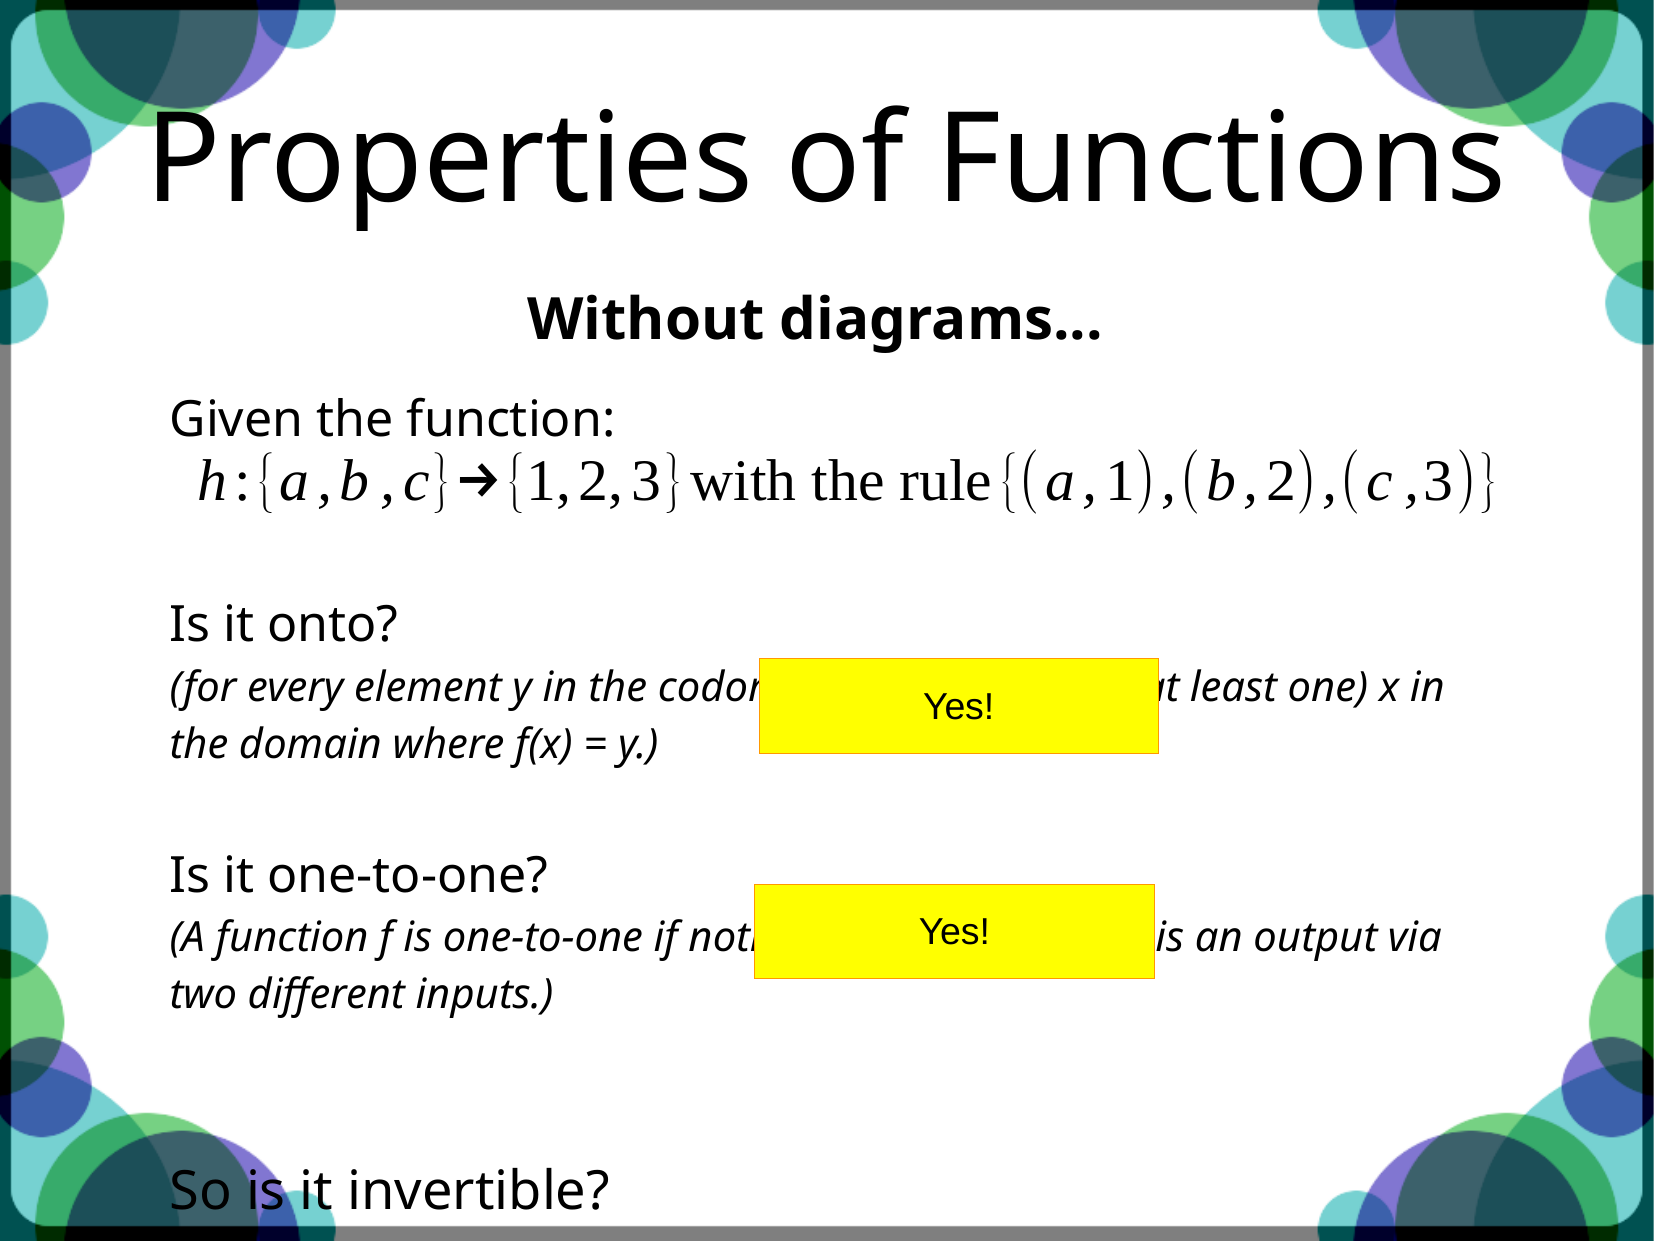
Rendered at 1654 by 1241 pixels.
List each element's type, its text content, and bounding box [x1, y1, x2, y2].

text_box Yes! [759, 658, 1159, 754]
chart [182, 444, 1517, 516]
title Properties of Functions [82, 49, 1571, 257]
text_box Without diagrams... [173, 274, 1457, 360]
picture [0, 0, 1654, 1241]
text_box Given the function: Is it onto? (for every element y in the codomain, there must be (at least one) x in the domain where f(x) = y.) Is it one-to-one? (A function f is one-to-one if nothing in the codomain is an output via two different inputs.) So is it invertible? [169, 383, 1452, 1076]
text_box Yes! [754, 884, 1155, 979]
